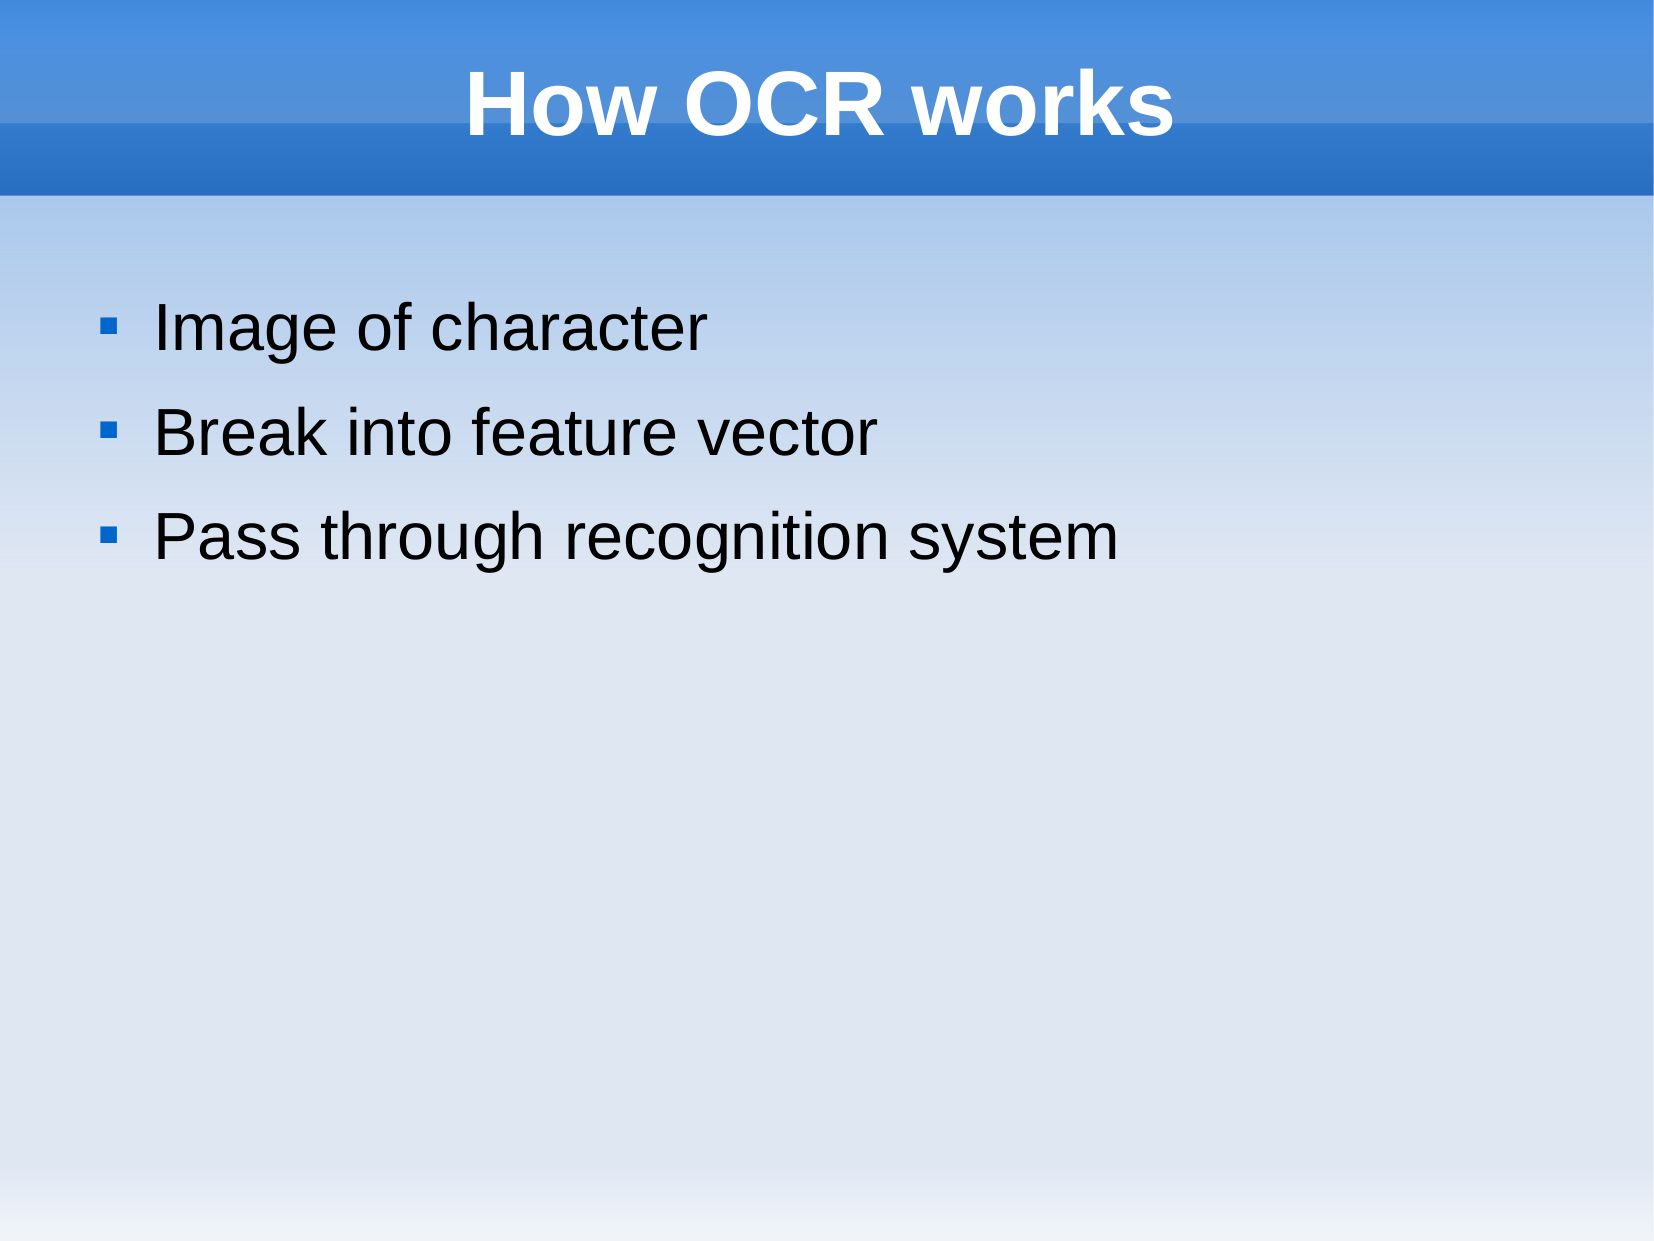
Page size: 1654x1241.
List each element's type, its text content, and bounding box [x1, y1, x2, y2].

title How OCR works [76, 7, 1565, 200]
picture [0, 0, 1654, 1241]
list Image of character Break into feature vector Pass through recognition system [82, 290, 1571, 1094]
